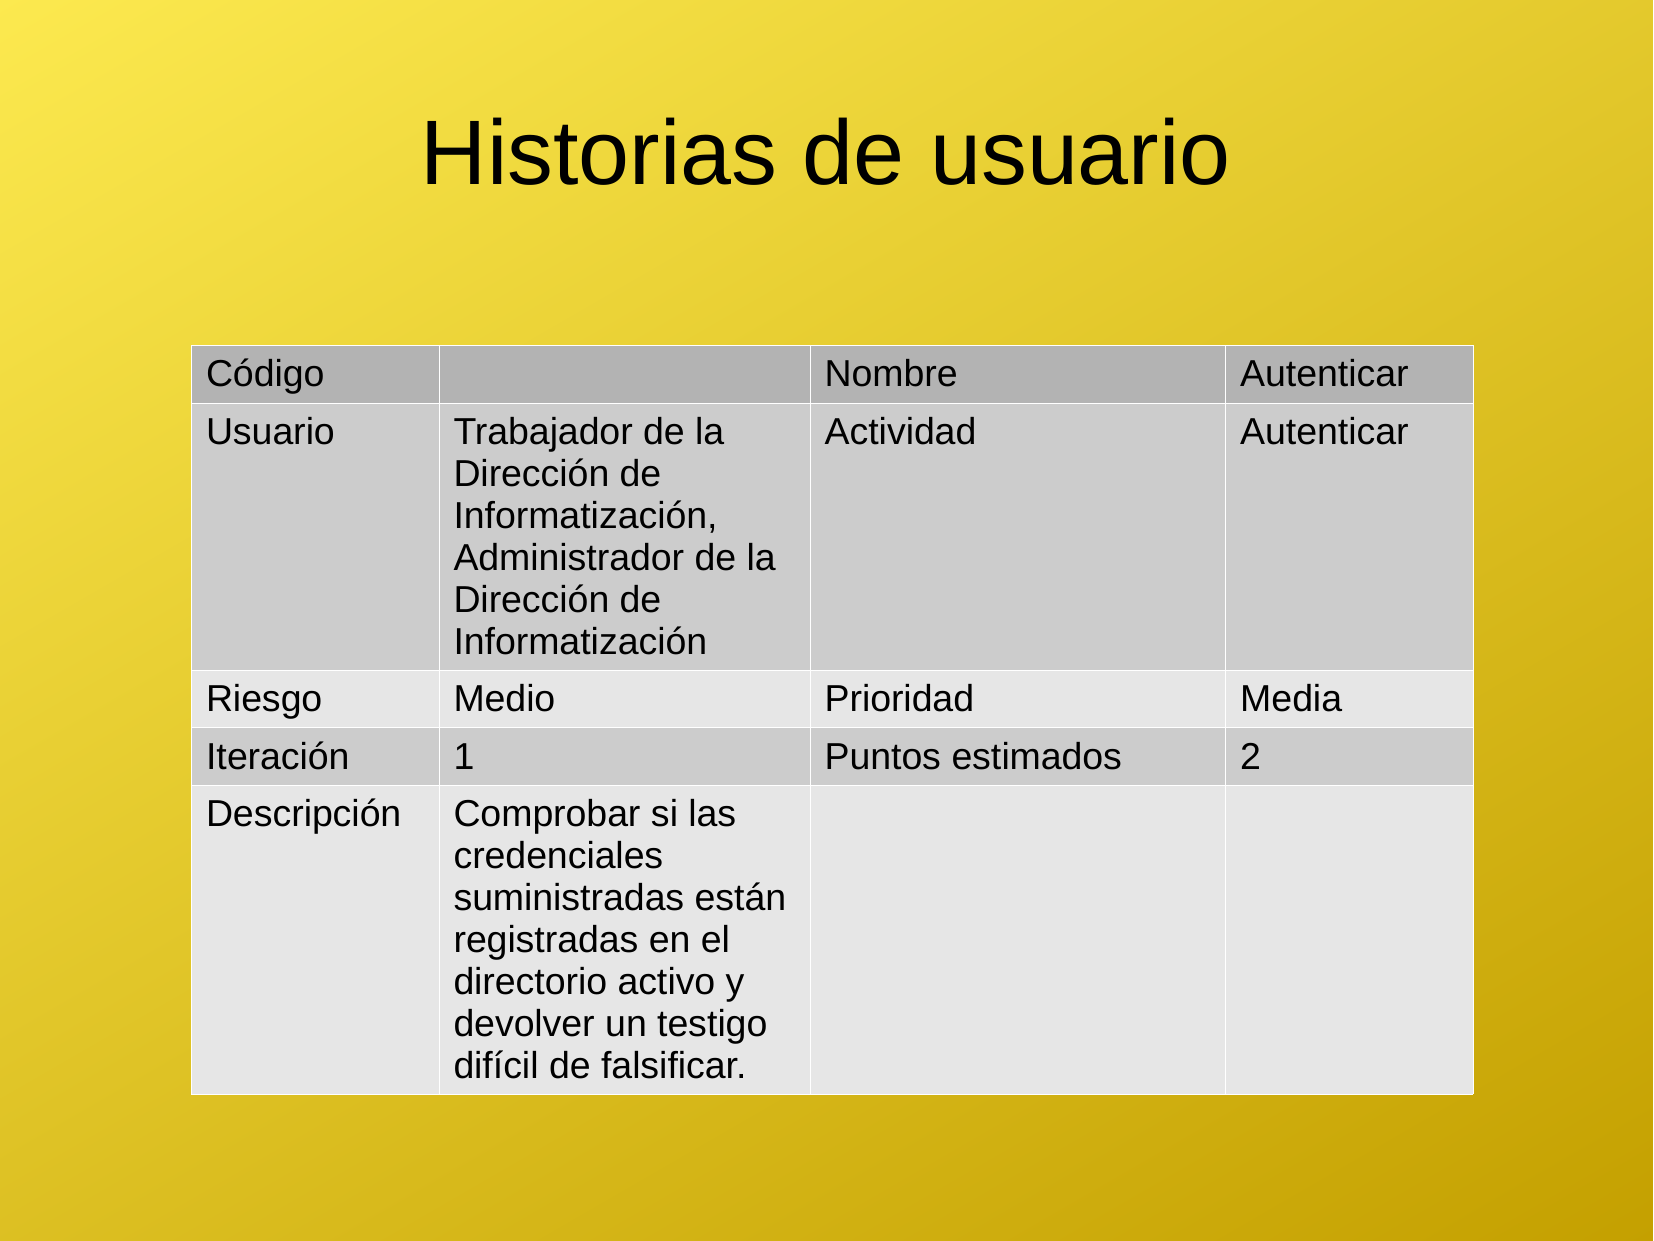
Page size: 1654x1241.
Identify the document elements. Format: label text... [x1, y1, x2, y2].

table_cell Riesgo [192, 671, 439, 727]
table_cell Media [1226, 671, 1473, 727]
table_cell Autenticar [1226, 404, 1473, 670]
table_cell Trabajador de la Dirección de Informatización, Administrador de la Dirección de Informatización [440, 404, 810, 670]
table_cell Descripción [192, 786, 439, 1094]
table_header Nombre [811, 346, 1225, 403]
table_header Código [192, 346, 439, 403]
table_cell Iteración [192, 728, 439, 785]
table_cell [1226, 786, 1473, 1094]
table_cell Medio [440, 671, 810, 727]
table_cell Puntos estimados [811, 728, 1225, 785]
table_cell 1 [440, 728, 810, 785]
table_cell Comprobar si las credenciales suministradas están registradas en el directorio activo y devolver un testigo difícil de falsificar. [440, 786, 810, 1094]
table_header [440, 346, 810, 403]
table_header Autenticar [1226, 346, 1473, 403]
table_cell Prioridad [811, 671, 1225, 727]
table_cell [811, 786, 1225, 1094]
table_cell 2 [1226, 728, 1473, 785]
title Historias de usuario [82, 49, 1571, 257]
table_cell Usuario [192, 404, 439, 670]
table_cell Actividad [811, 404, 1225, 670]
